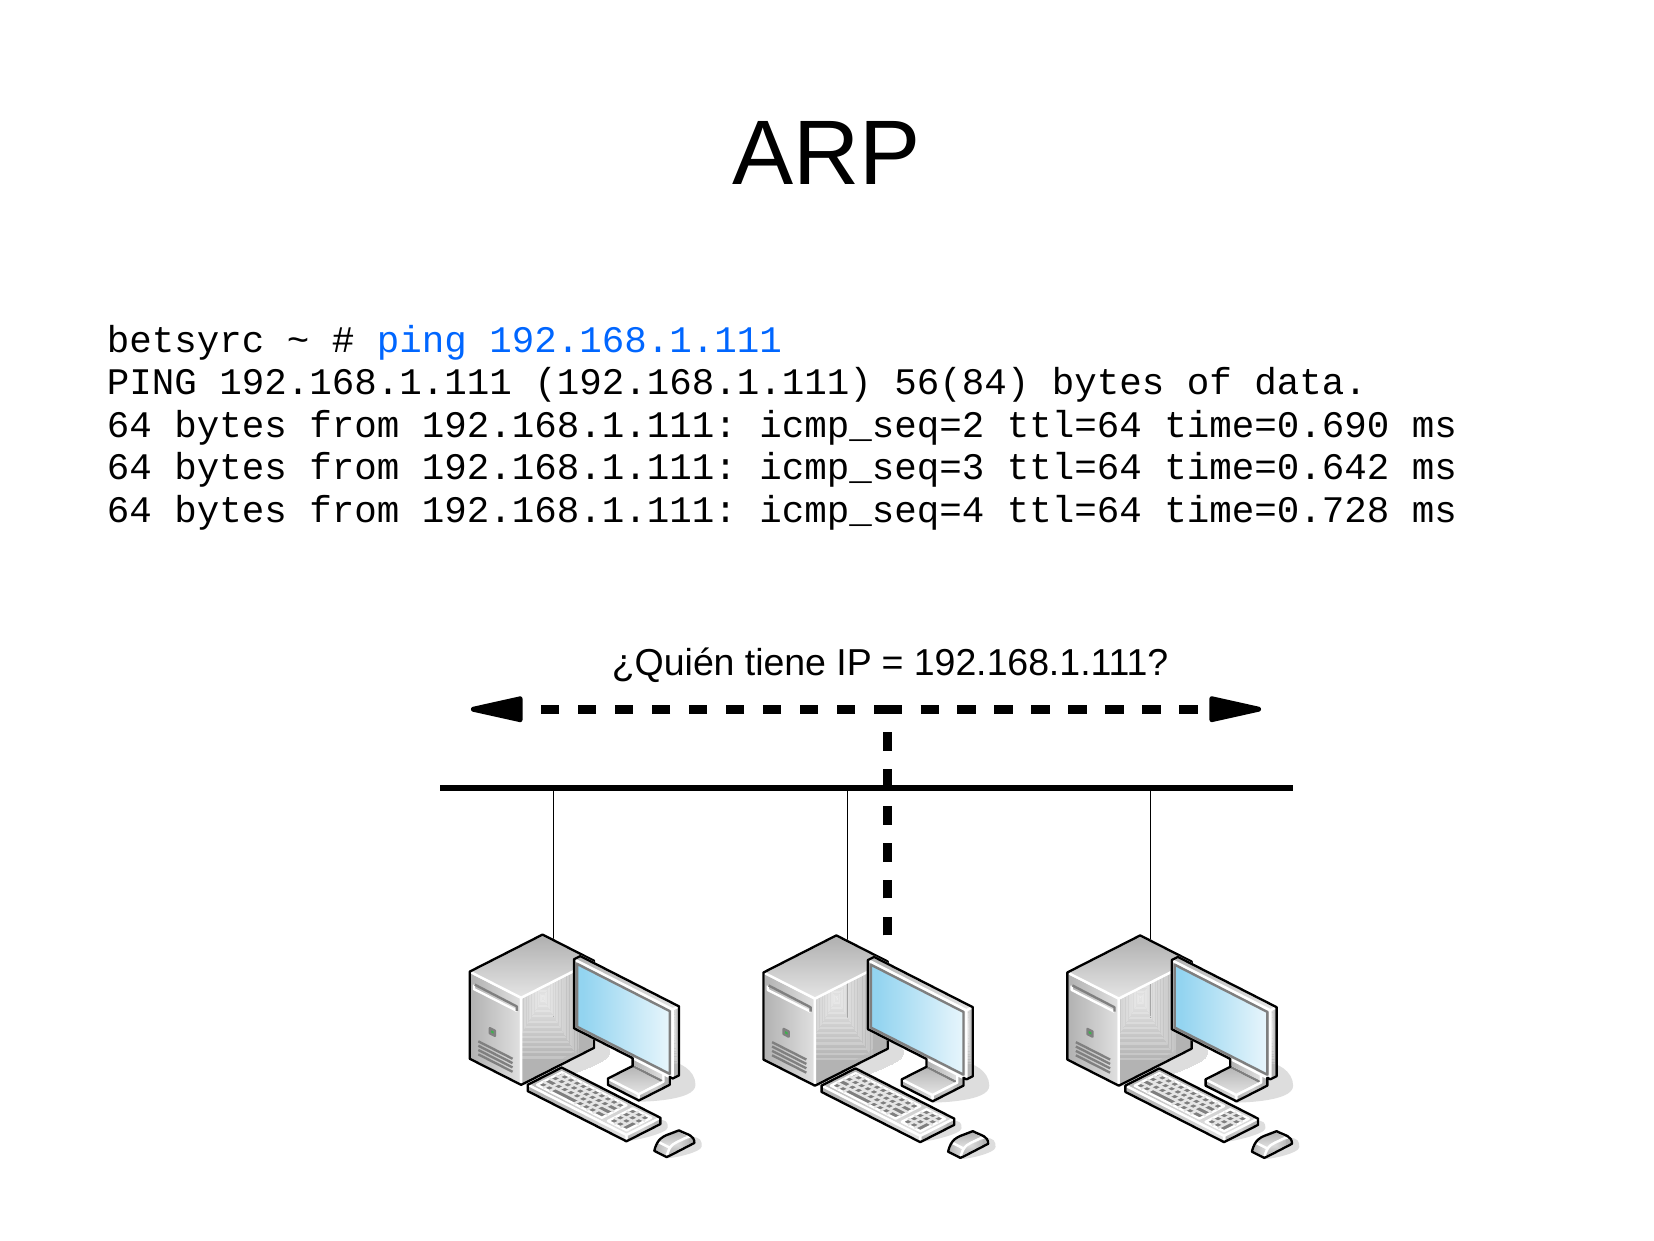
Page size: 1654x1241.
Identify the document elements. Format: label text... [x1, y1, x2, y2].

text_box [1240, 1066, 1292, 1102]
text_box [1254, 1133, 1290, 1156]
text_box [1173, 959, 1275, 1099]
text_box [1233, 1122, 1265, 1140]
title ARP [82, 49, 1571, 257]
text_box [823, 1070, 953, 1140]
text_box [930, 1122, 961, 1140]
text_box [471, 937, 592, 1083]
text_box [643, 1065, 695, 1101]
text_box [857, 1042, 904, 1074]
text_box [1069, 938, 1190, 1083]
text_box [563, 1042, 610, 1073]
text_box [1269, 1139, 1299, 1158]
text_box [1161, 1042, 1208, 1074]
text_box [636, 1121, 667, 1139]
text_box [936, 1066, 989, 1102]
text_box betsyrc ~ # ping 192.168.1.111 PING 192.168.1.111 (192.168.1.111) 56(84) bytes of data. 64 bytes from 192.168.1.111: icmp_seq=2 ttl=64 time=0.690 ms 64 bytes from 192.168.1.111: icmp_seq=3 ttl=64 time=0.642 ms 64 bytes from 192.168.1.111: icmp_seq=4 ttl=64 time=0.728 ms [92, 313, 1472, 584]
text_box [870, 959, 971, 1099]
text_box [529, 1070, 659, 1139]
text_box [966, 1139, 995, 1158]
text_box [950, 1133, 986, 1156]
text_box [672, 1138, 701, 1157]
text_box [1127, 1071, 1256, 1140]
text_box [576, 958, 677, 1098]
text_box [657, 1133, 692, 1155]
text_box [765, 938, 886, 1083]
text_box ¿Quién tiene IP = 192.168.1.111? [597, 633, 1184, 691]
